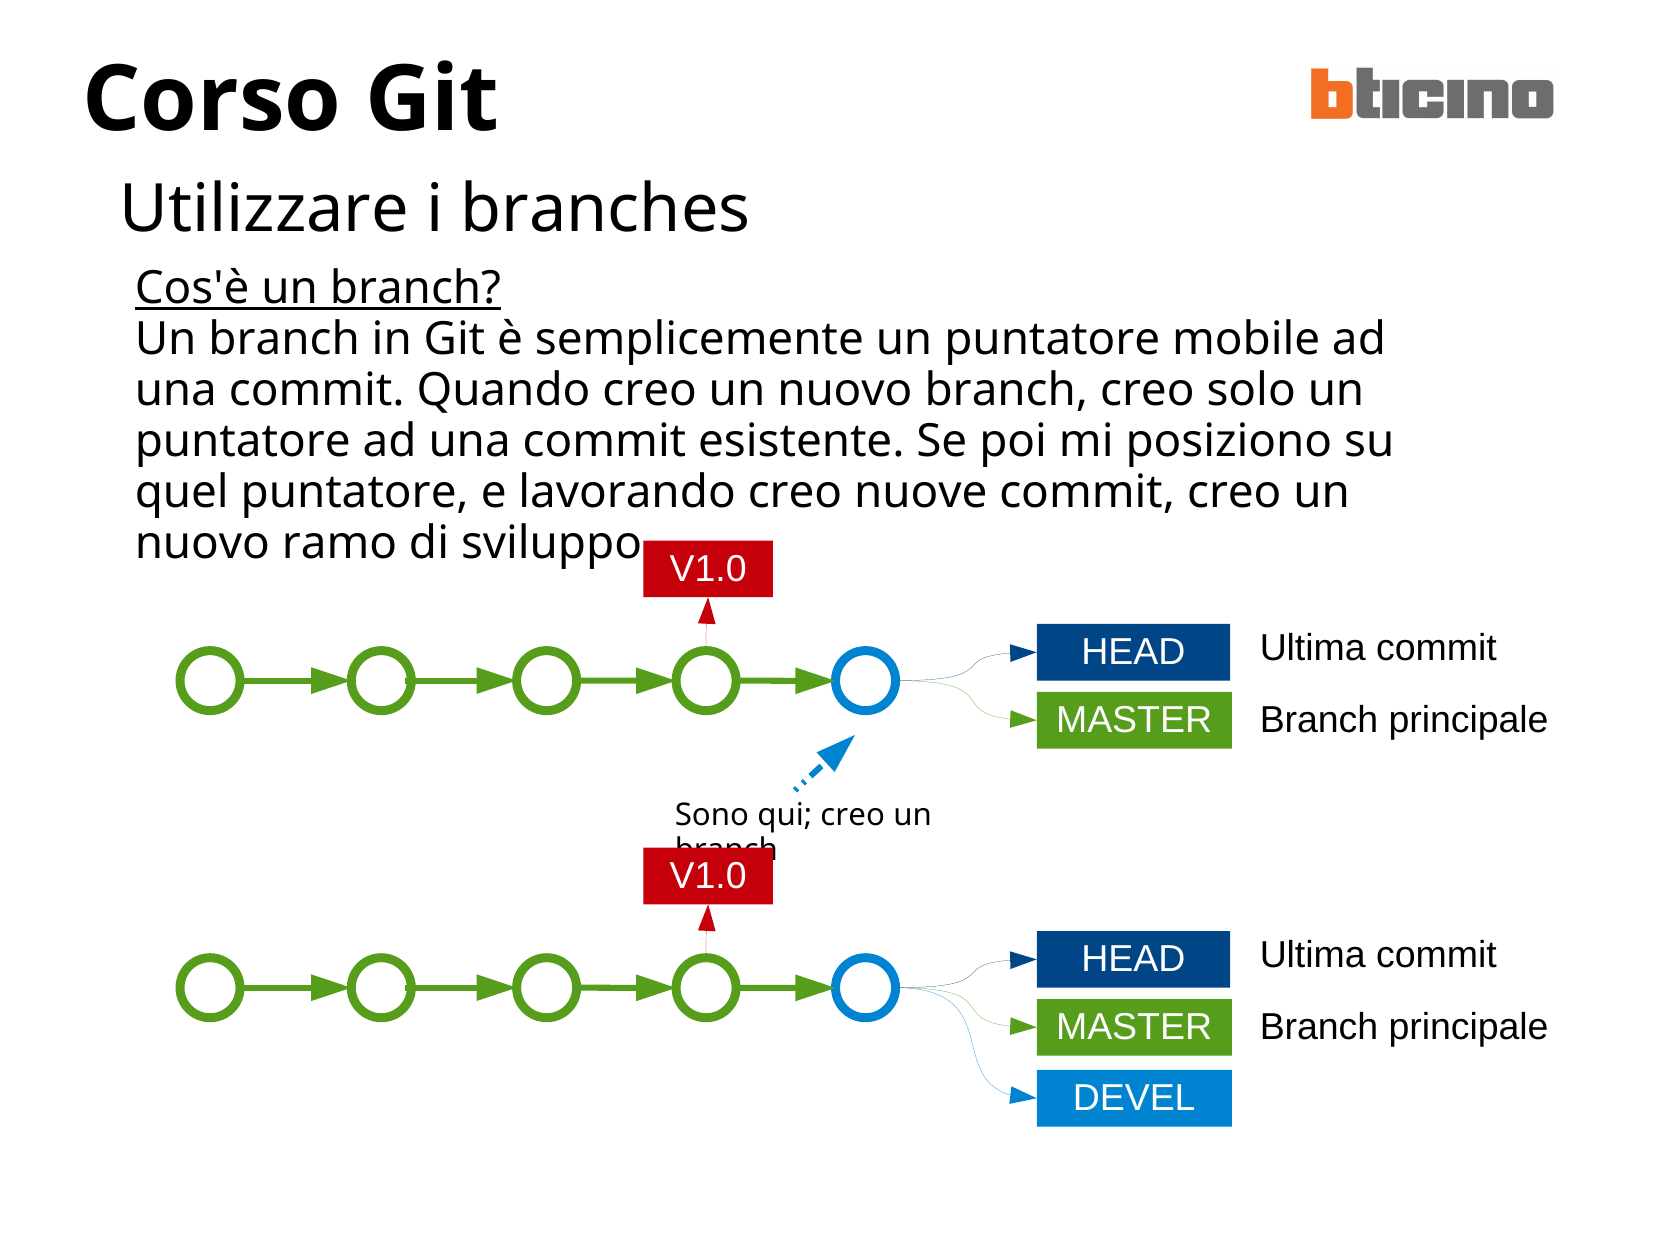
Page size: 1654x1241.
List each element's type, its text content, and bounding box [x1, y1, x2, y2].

text_box DEVEL [1036, 1069, 1232, 1127]
text_box V1.0 [643, 847, 773, 905]
text_box Branch principale [1245, 691, 1576, 749]
text_box MASTER [1036, 999, 1232, 1056]
text_box Utilizzare i branches [105, 165, 1576, 256]
text_box V1.0 [643, 540, 773, 598]
text_box MASTER [1036, 691, 1232, 749]
title Corso Git [82, 48, 1570, 151]
text_box HEAD [1036, 623, 1231, 681]
text_box Ultima commit [1245, 926, 1546, 987]
text_box Cos'è un branch? Un branch in Git è semplicemente un puntatore mobile ad una commit. Quando creo un nuovo branch, creo solo un puntatore ad una commit esistente. Se poi mi posiziono su quel puntatore, e lavorando creo nuove commit, creo un nuovo ramo di sviluppo. [120, 255, 1486, 526]
text_box Branch principale [1245, 998, 1576, 1056]
text_box Sono qui; creo un branch [660, 790, 991, 841]
text_box HEAD [1036, 931, 1231, 988]
text_box Ultima commit [1245, 619, 1546, 680]
